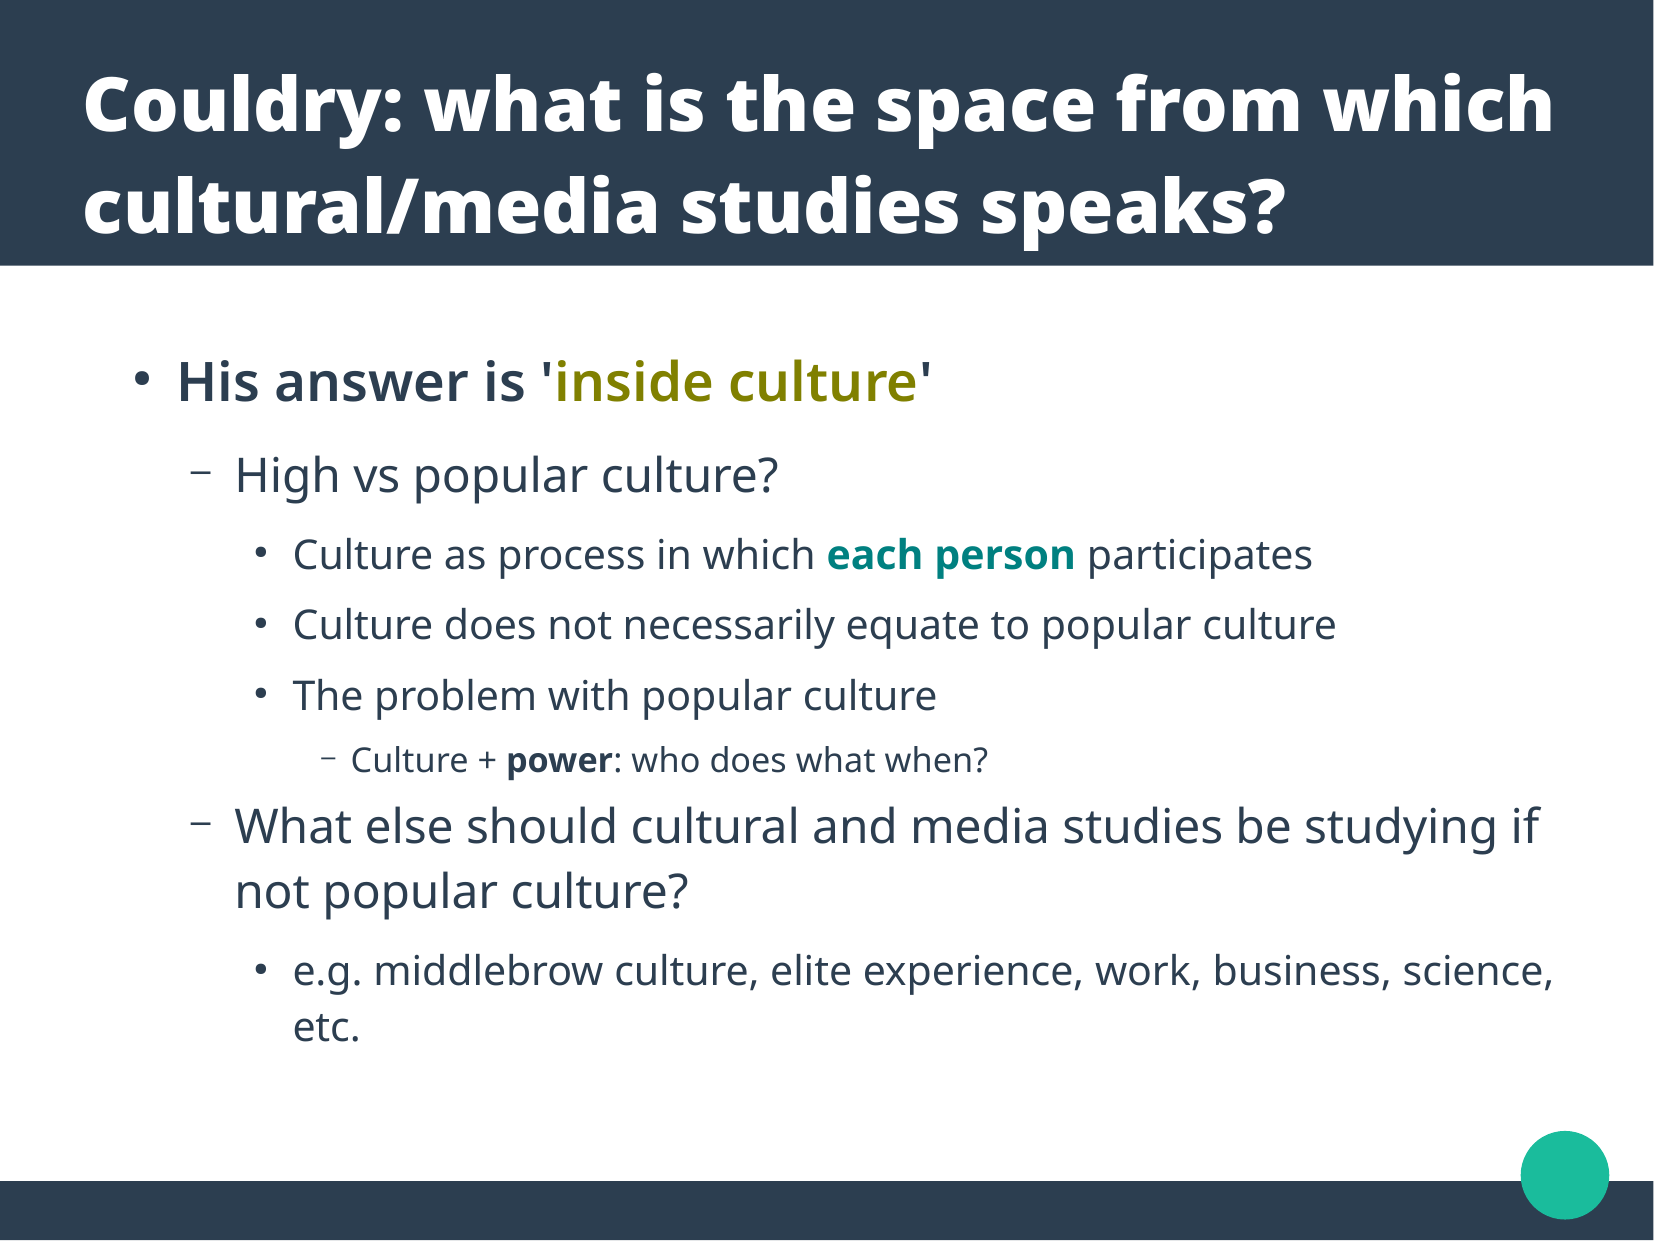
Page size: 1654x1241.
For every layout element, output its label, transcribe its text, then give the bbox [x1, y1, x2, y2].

title Couldry: what is the space from which cultural/media studies speaks? [82, 0, 1571, 308]
list His answer is 'inside culture' High vs popular culture? Culture as process in which each person participates Culture does not necessarily equate to popular culture The problem with popular culture Culture + power: who does what when? What else should cultural and media studies be studying if not popular culture? e.g. middlebrow culture, elite experience, work, business, science, etc. [118, 342, 1607, 1062]
